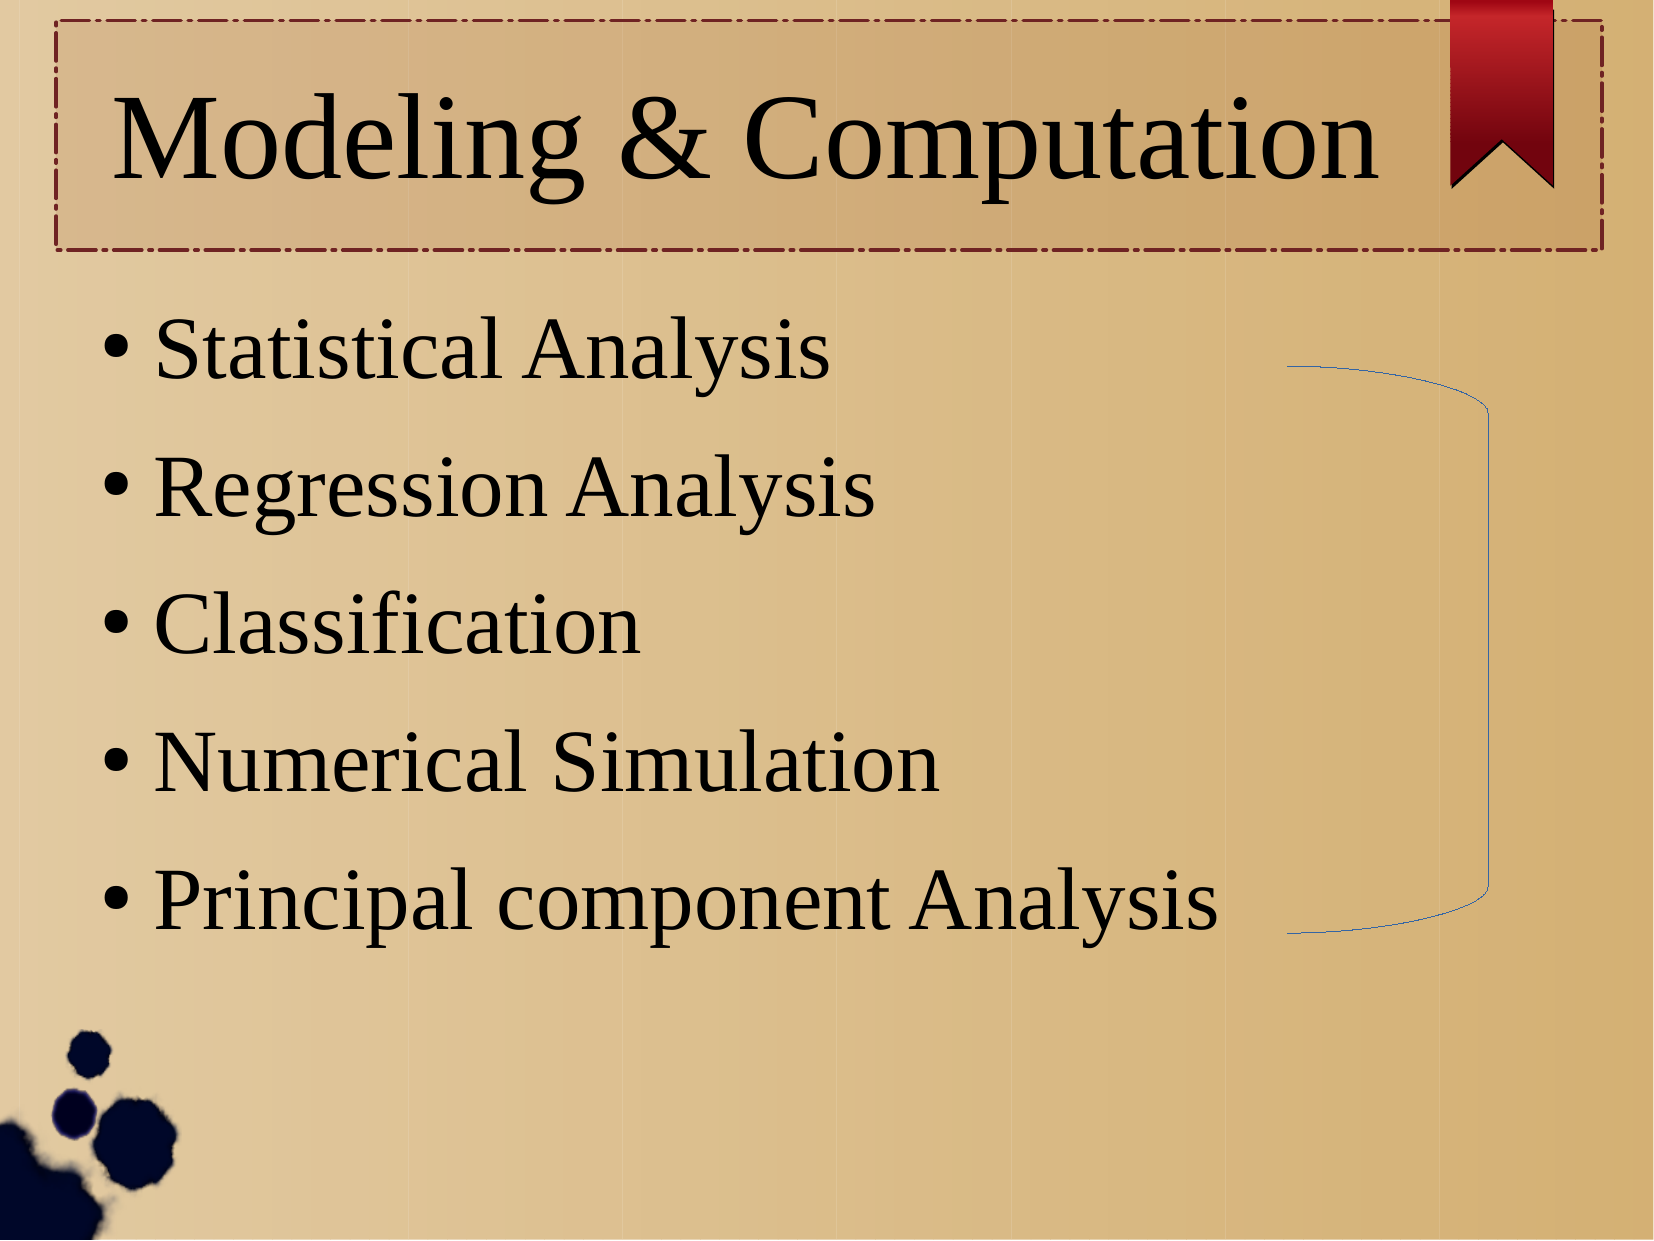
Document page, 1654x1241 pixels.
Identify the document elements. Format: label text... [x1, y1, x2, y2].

list Statistical Analysis Regression Analysis Classification Numerical Simulation Principal component Analysis [82, 299, 1571, 1019]
title Modeling & Computation [82, 47, 1412, 229]
